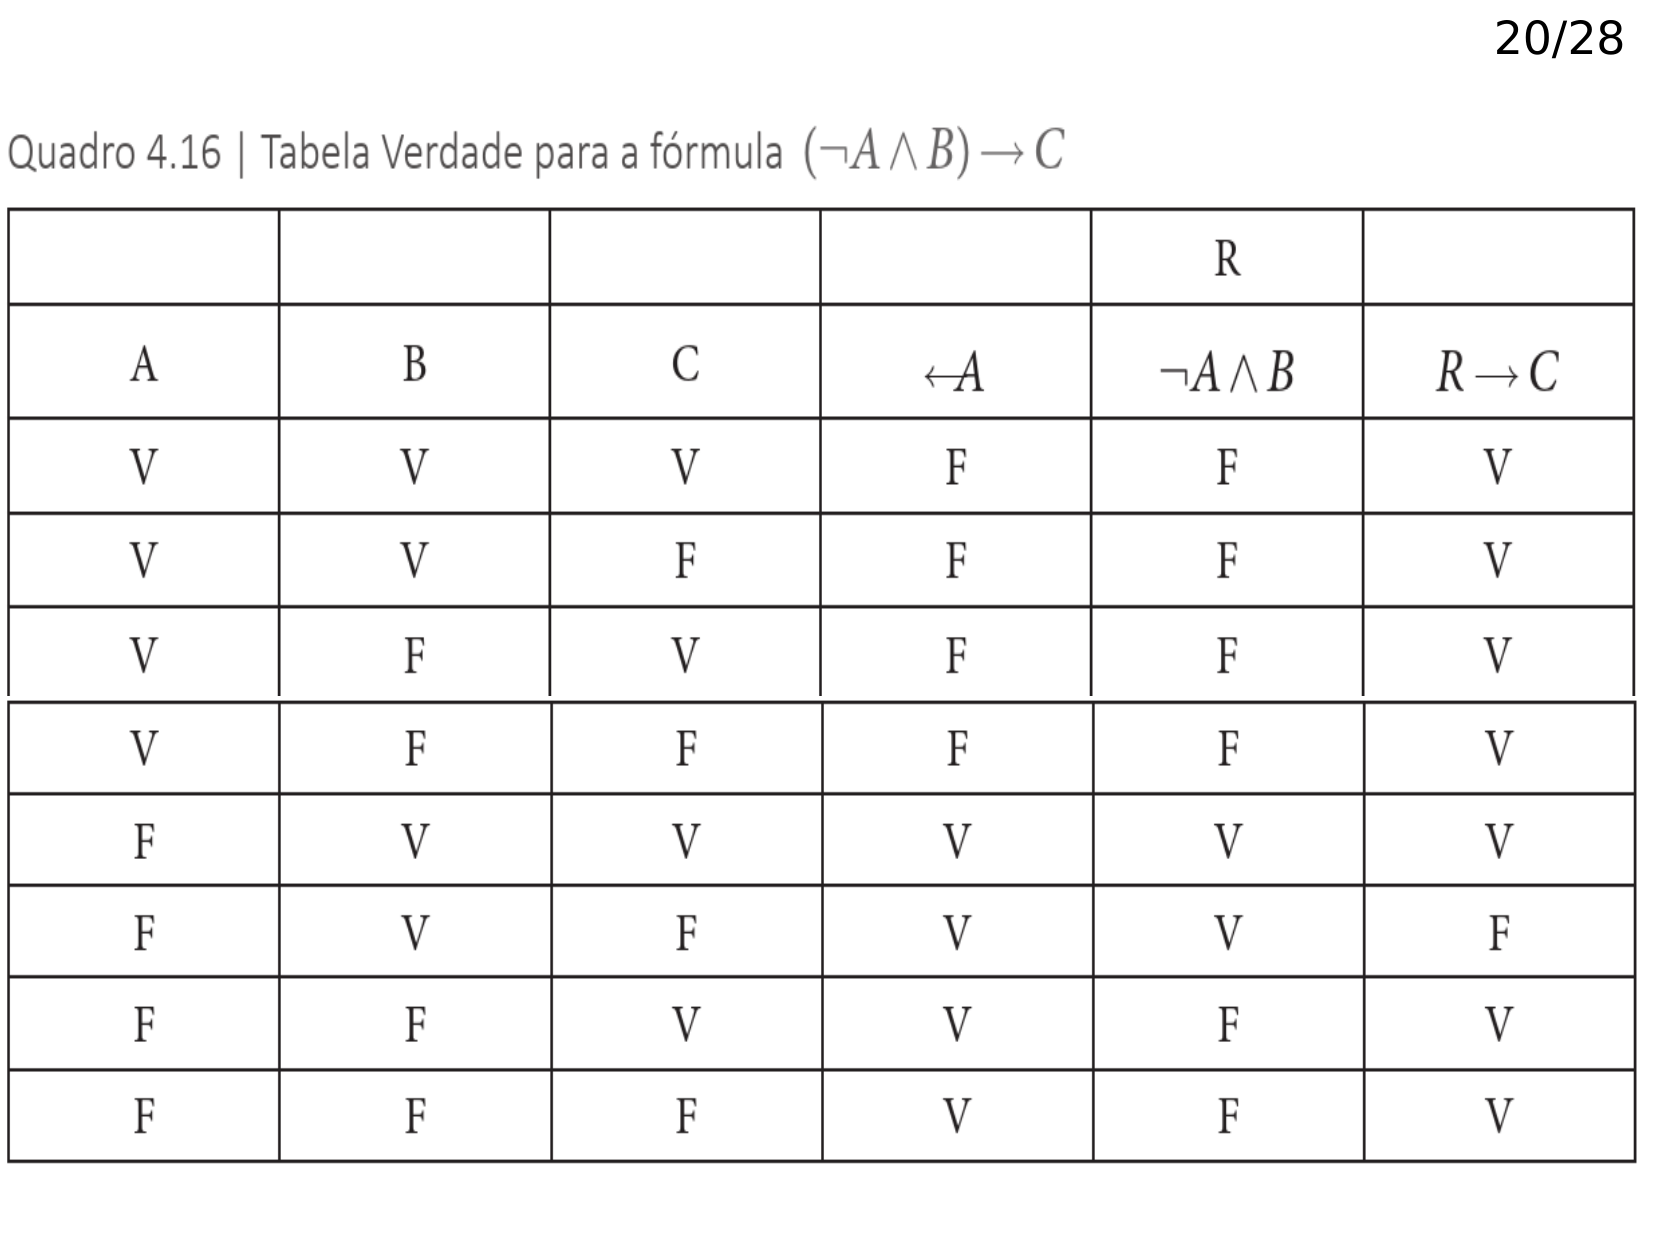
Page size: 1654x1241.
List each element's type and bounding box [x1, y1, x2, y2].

picture [2, 123, 1642, 1170]
